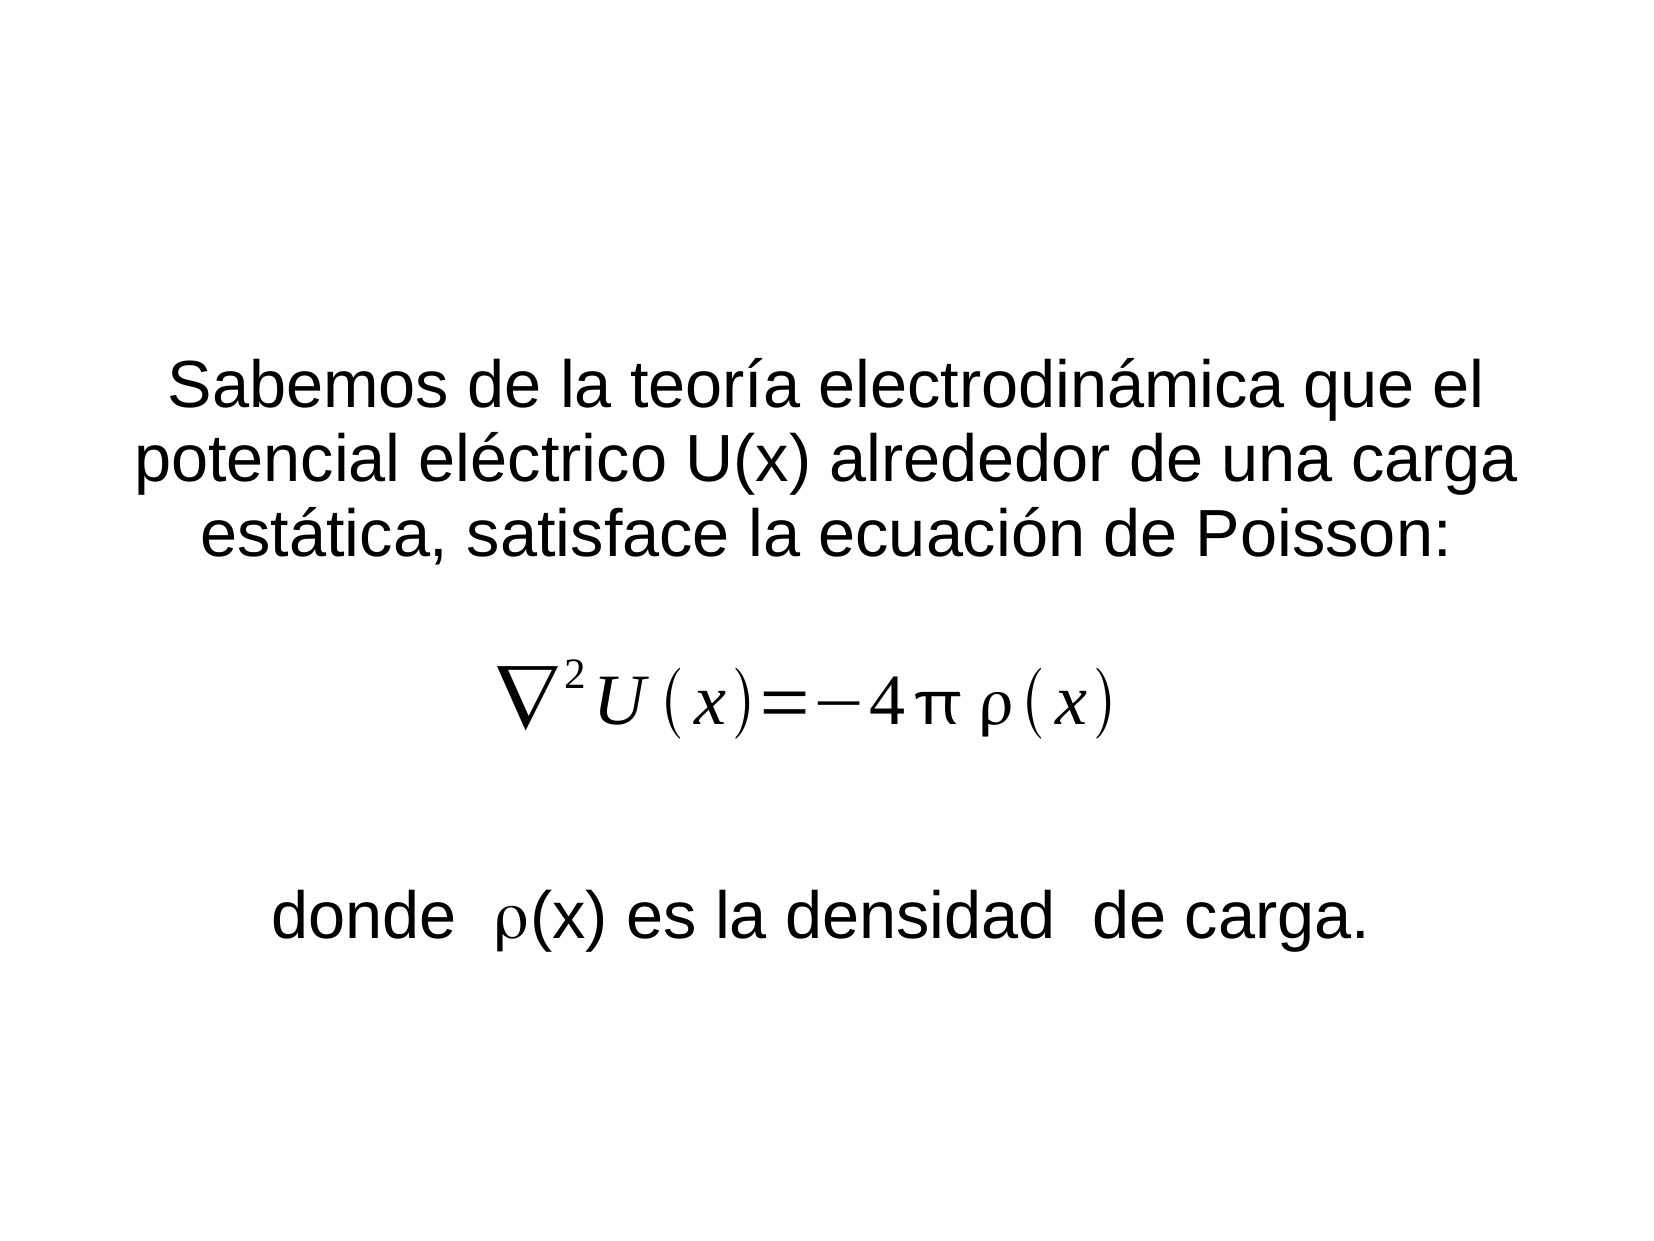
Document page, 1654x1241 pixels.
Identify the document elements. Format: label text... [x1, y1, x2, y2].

chart [488, 649, 1123, 743]
subtitle Sabemos de la teoría electrodinámica que el potencial eléctrico U(x) alrededor de una carga estática, satisface la ecuación de Poisson: [82, 297, 1571, 621]
text_box donde r(x) es la densidad de carga. [76, 826, 1565, 1004]
